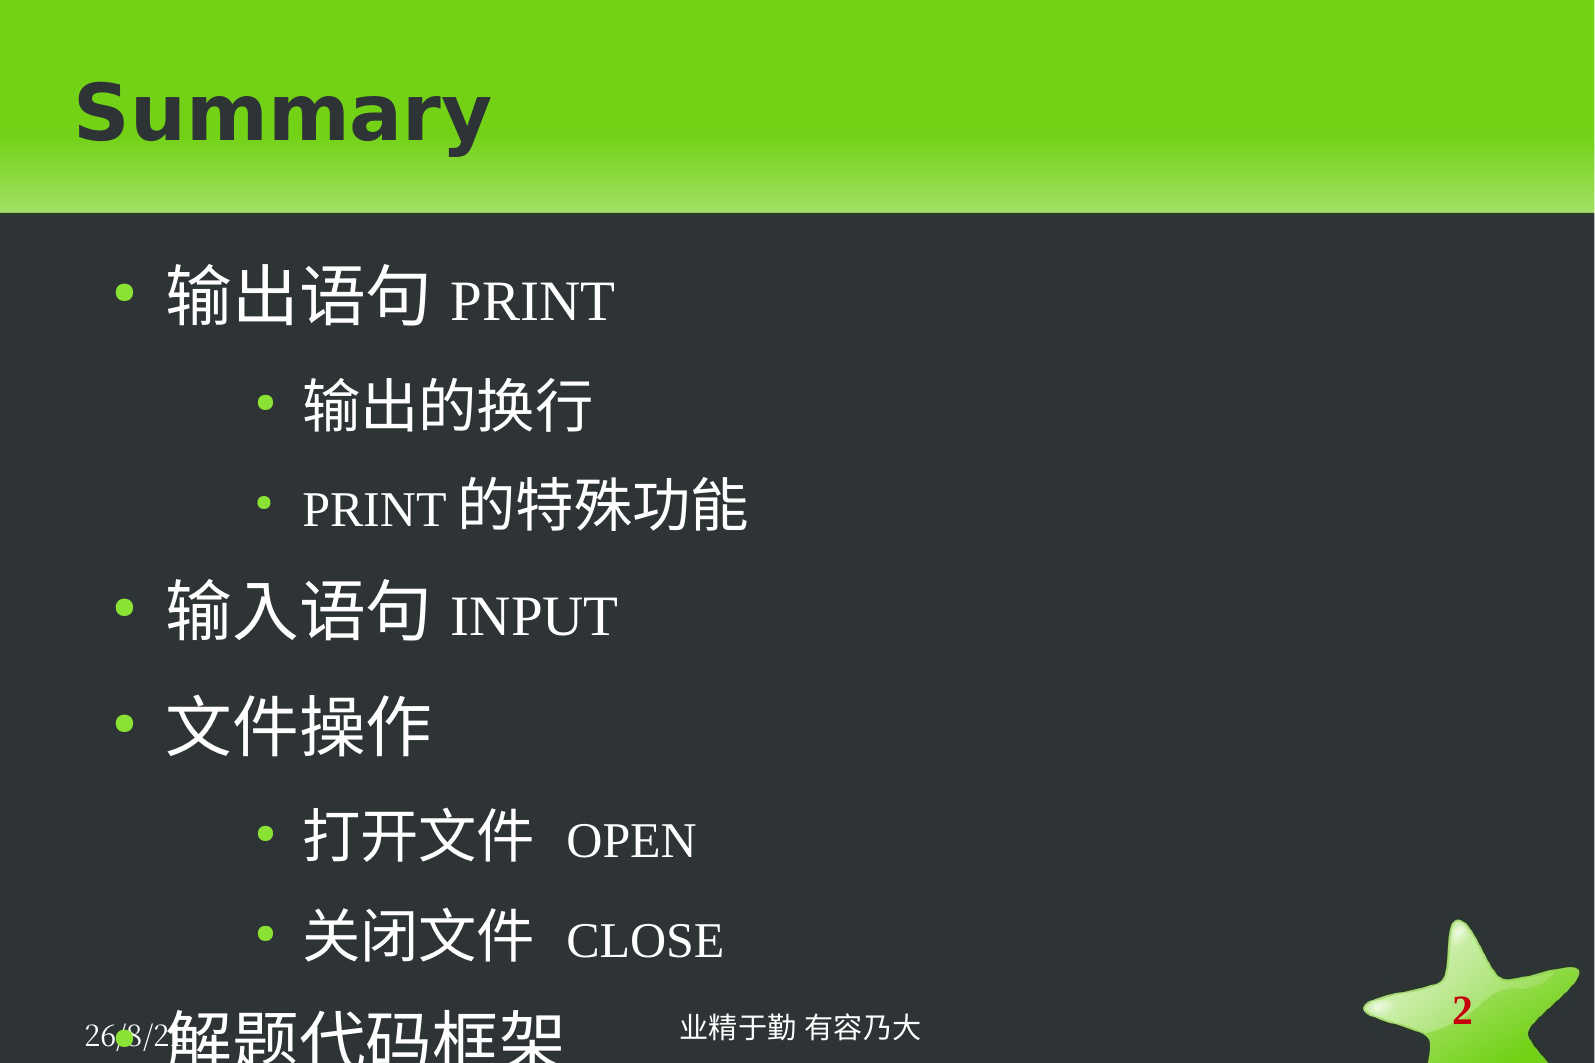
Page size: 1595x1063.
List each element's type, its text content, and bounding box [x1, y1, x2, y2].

picture [186, 1042, 192, 1050]
picture [449, 1037, 458, 1063]
list 输出语句PRINT 输出的换行 PRINT的特殊功能 输入语句INPUT 文件操作 打开文件 OPEN 关闭文件 CLOSE 解题代码框架 [79, 248, 1515, 990]
picture [177, 1020, 186, 1027]
picture [535, 1054, 545, 1063]
picture [377, 1039, 385, 1058]
title Summary [74, 25, 1510, 203]
picture [186, 1031, 192, 1038]
picture [0, 0, 1595, 1063]
picture [519, 1053, 530, 1063]
picture [175, 1054, 192, 1063]
picture [176, 1042, 182, 1050]
